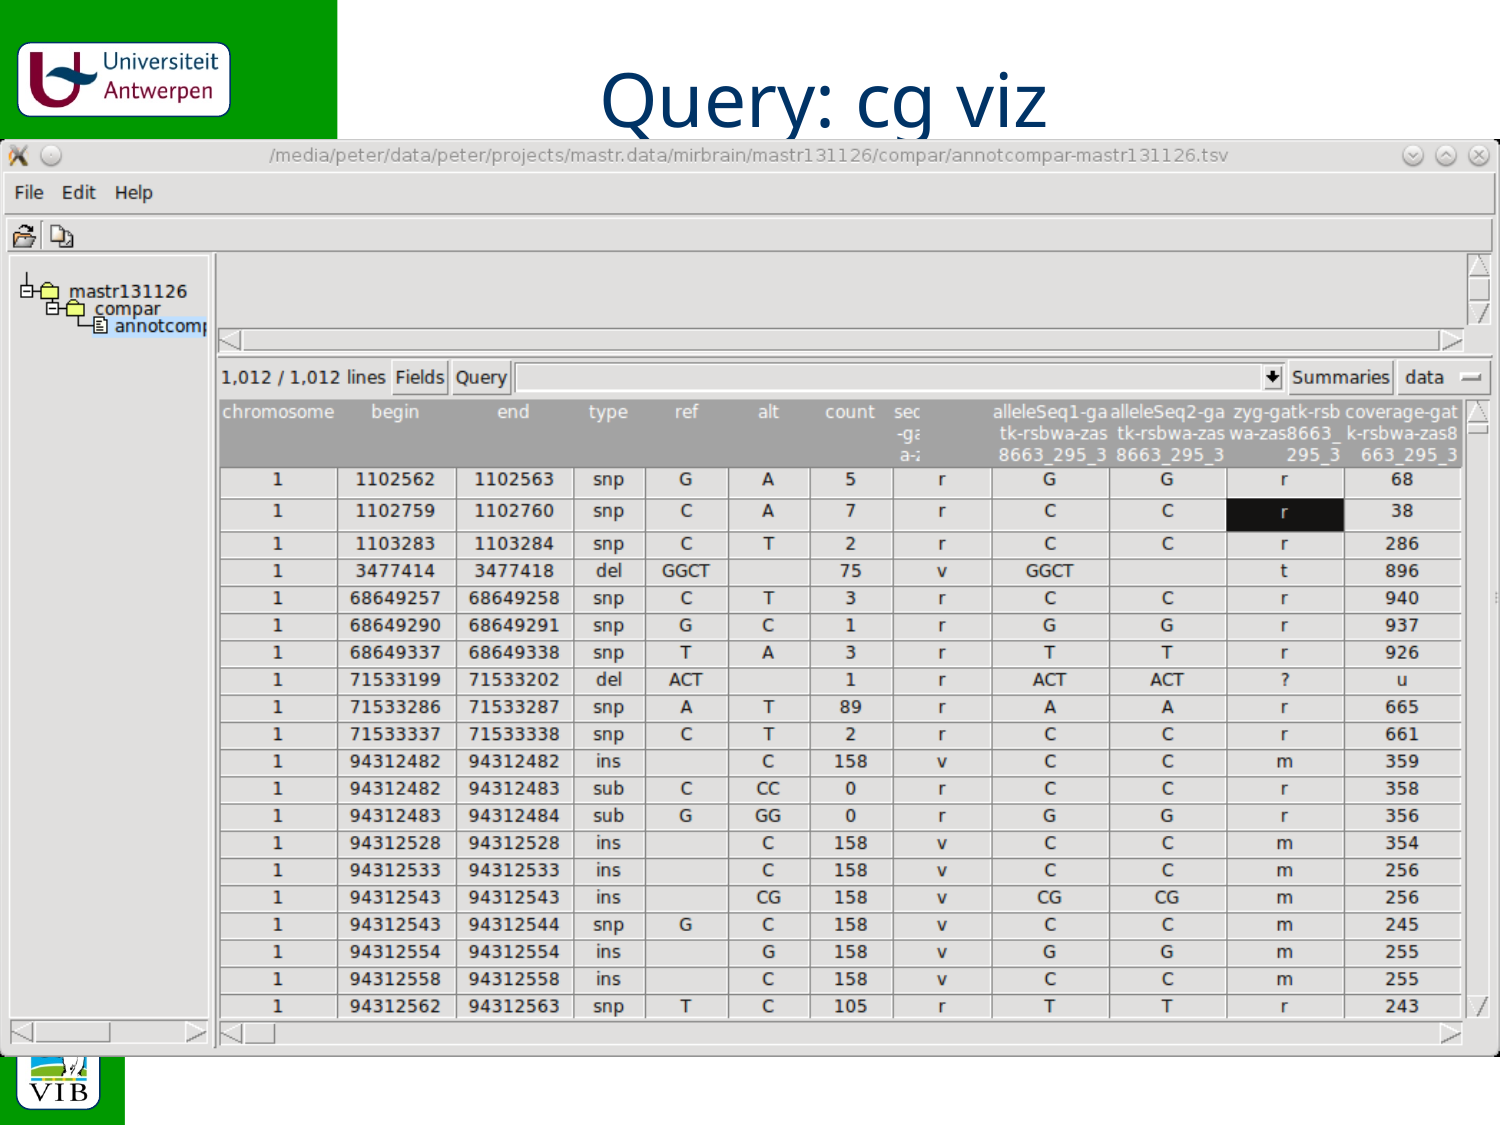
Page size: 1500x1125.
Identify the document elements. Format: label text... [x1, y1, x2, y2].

title Query: cg viz [584, 0, 1500, 139]
picture [0, 139, 1500, 1107]
picture [25, 47, 223, 112]
